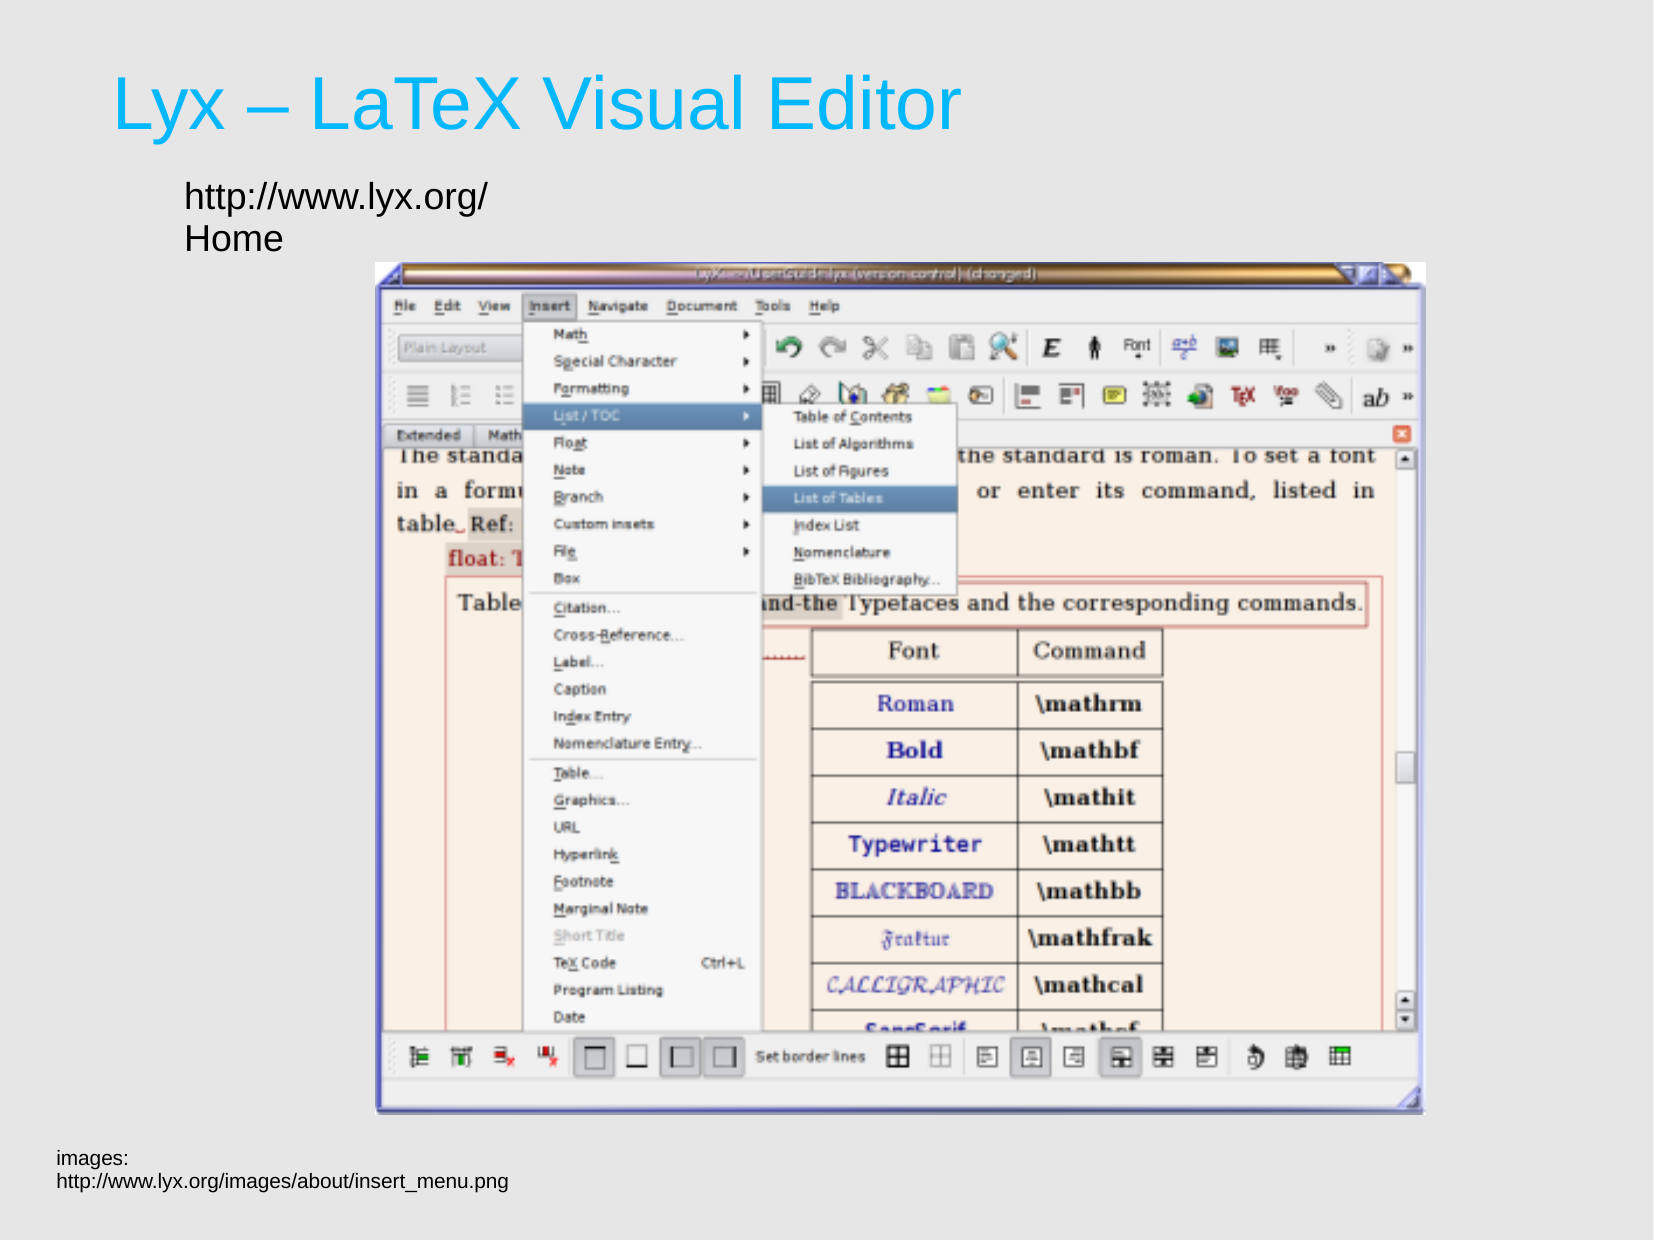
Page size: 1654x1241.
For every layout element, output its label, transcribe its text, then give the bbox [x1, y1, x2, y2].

picture [375, 262, 1426, 1115]
title Lyx – LaTeX Visual Editor [112, 56, 1571, 151]
text_box http://www.lyx.org/Home [169, 168, 601, 226]
text_box images: http://www.lyx.org/images/about/insert_menu.png [41, 1139, 1271, 1201]
